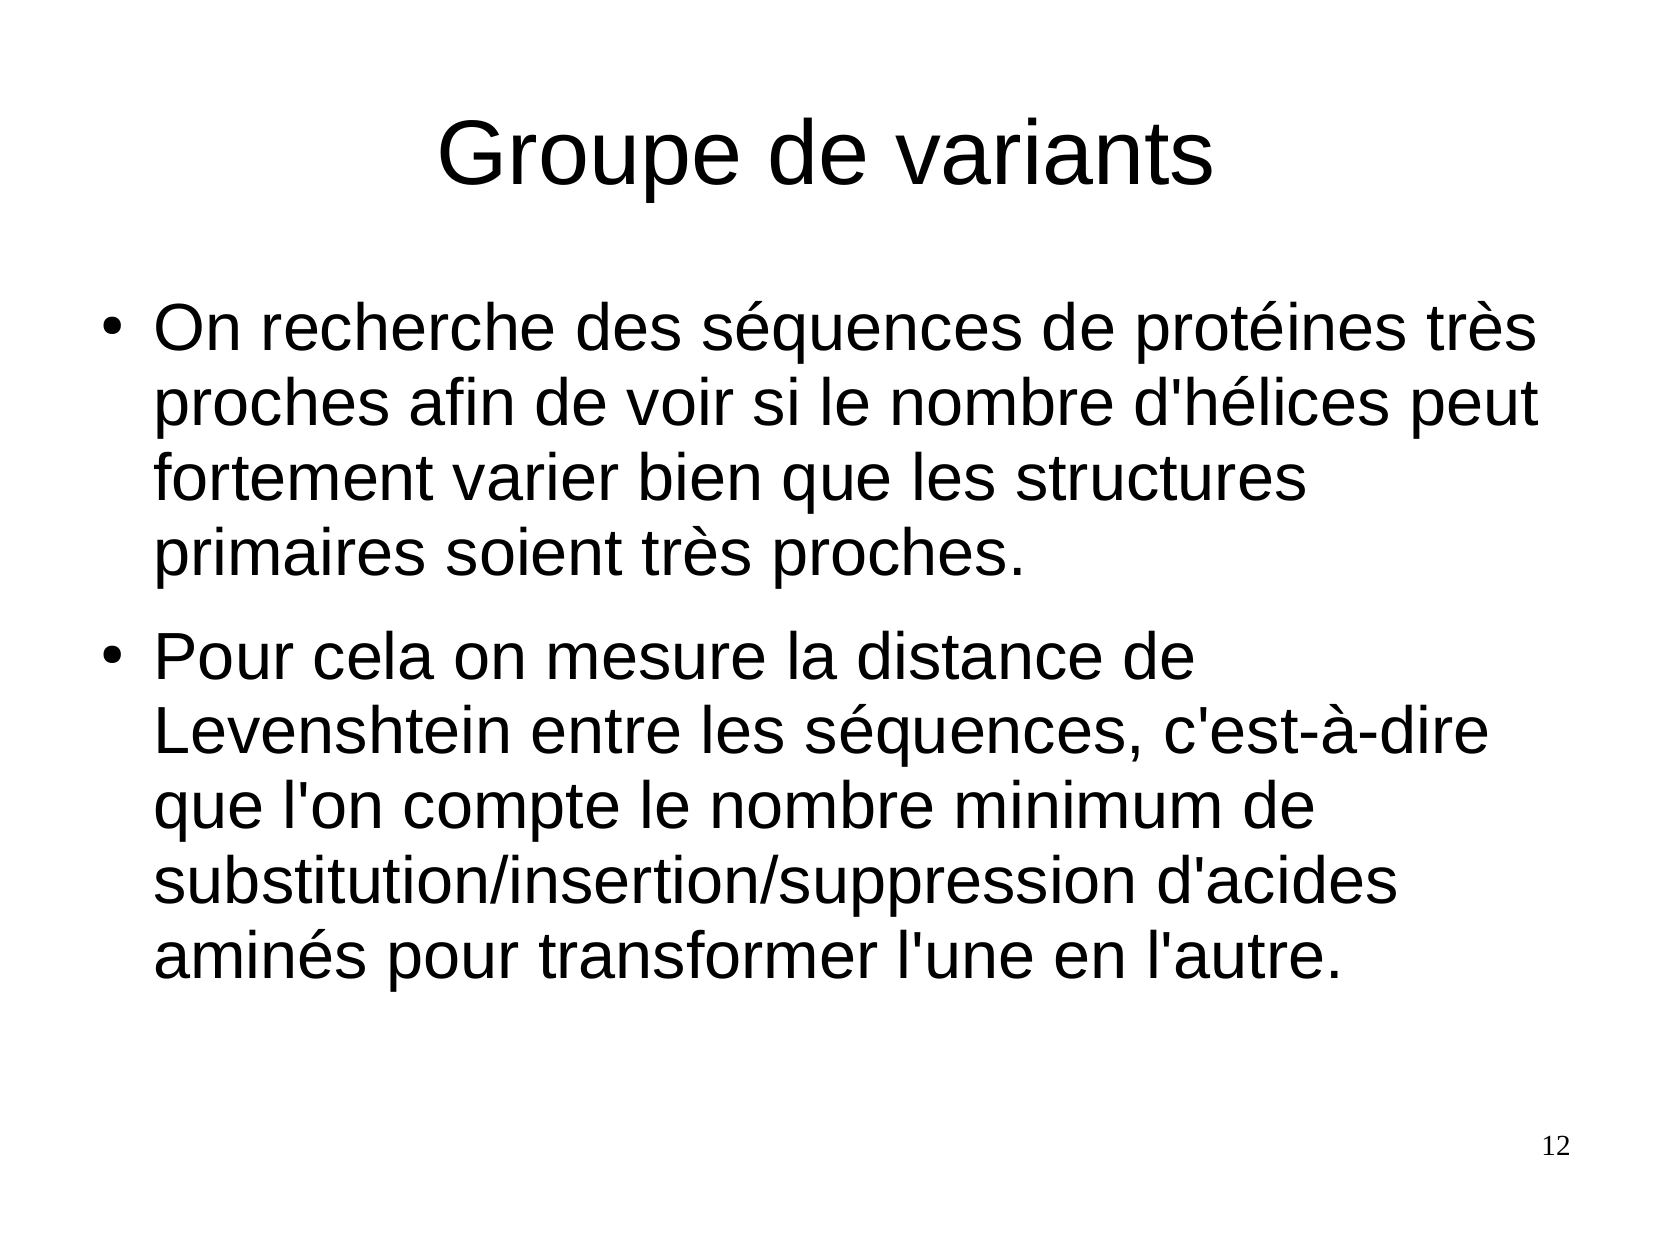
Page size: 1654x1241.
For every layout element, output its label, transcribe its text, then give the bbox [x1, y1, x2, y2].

list On recherche des séquences de protéines très proches afin de voir si le nombre d'hélices peut fortement varier bien que les structures primaires soient très proches. Pour cela on mesure la distance de Levenshtein entre les séquences, c'est-à-dire que l'on compte le nombre minimum de substitution/insertion/suppression d'acides aminés pour transformer l'une en l'autre. [82, 290, 1571, 1109]
title Groupe de variants [82, 49, 1571, 257]
